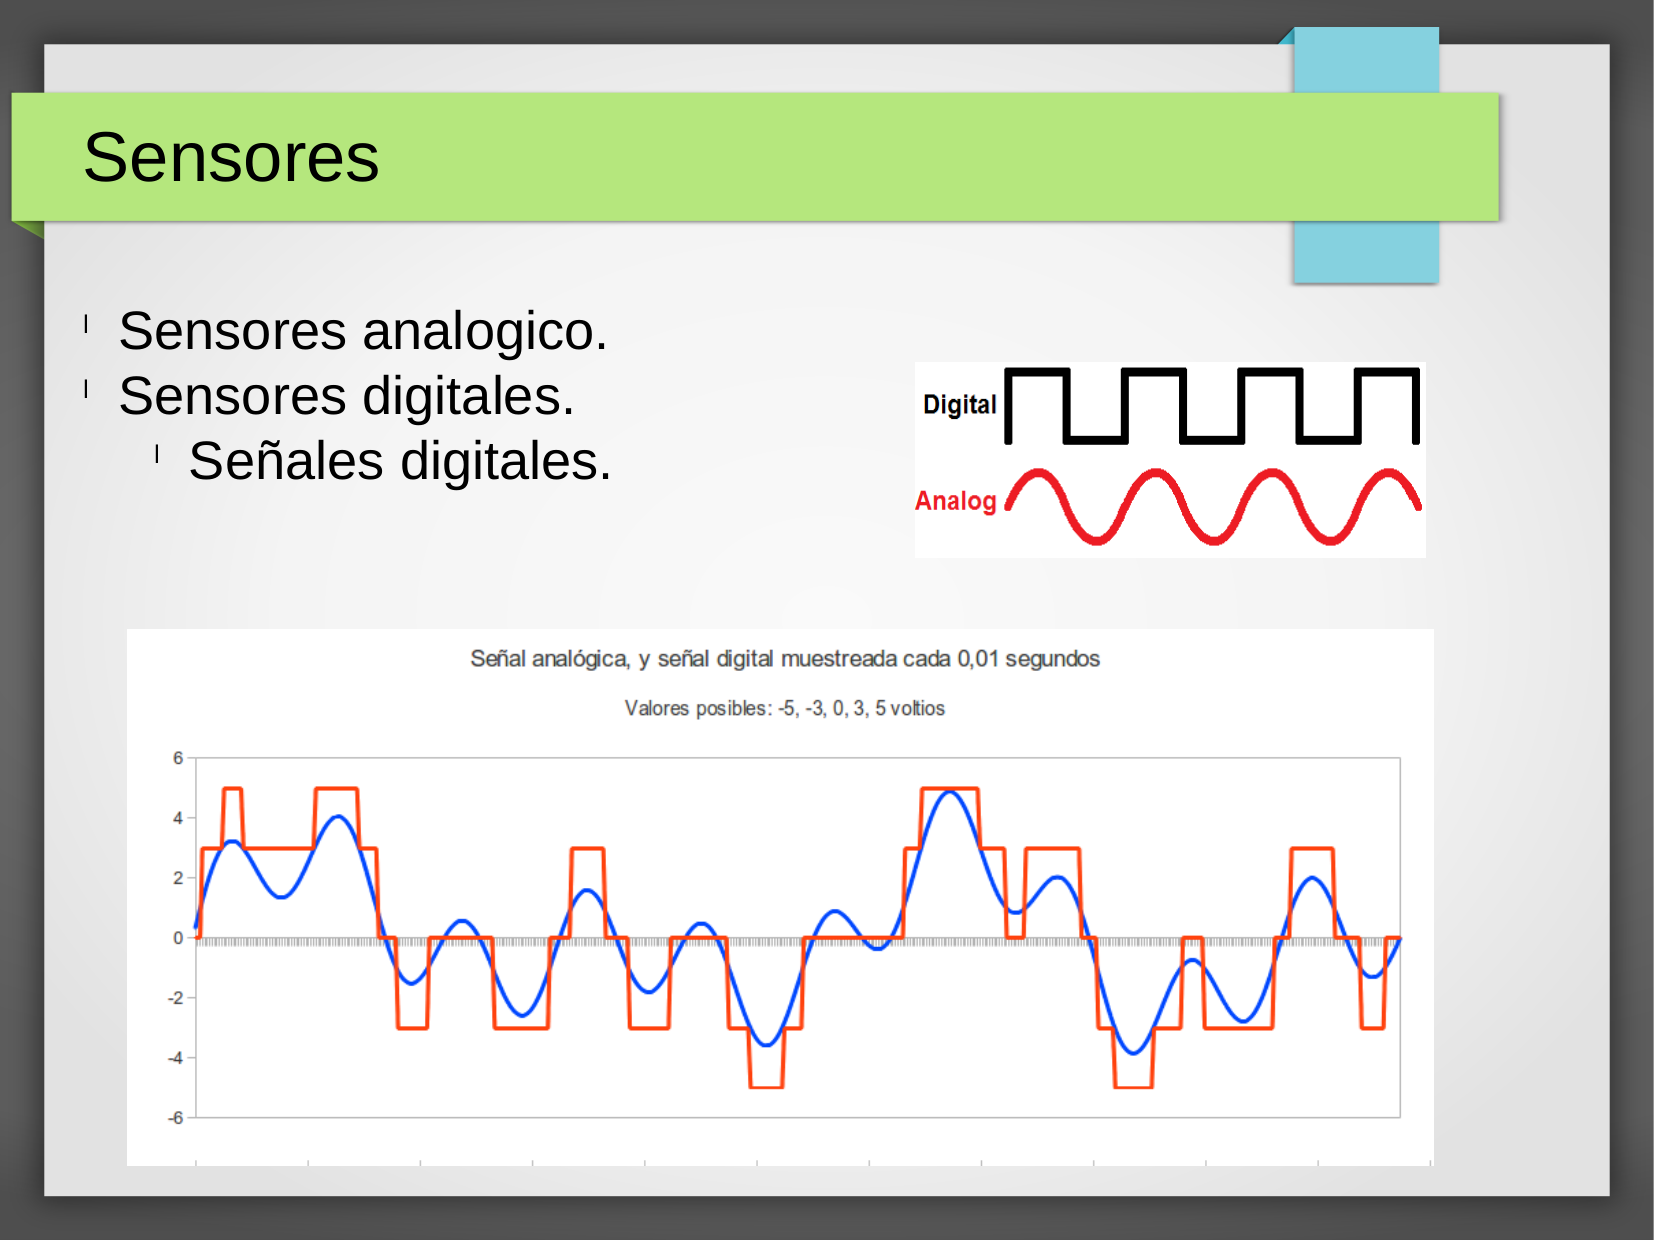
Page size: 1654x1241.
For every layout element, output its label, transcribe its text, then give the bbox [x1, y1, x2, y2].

picture [0, 0, 1654, 1240]
text_box Sensores [82, 94, 1264, 213]
text_box Sensores analogico. Sensores digitales. Señales digitales. [82, 295, 1571, 1015]
